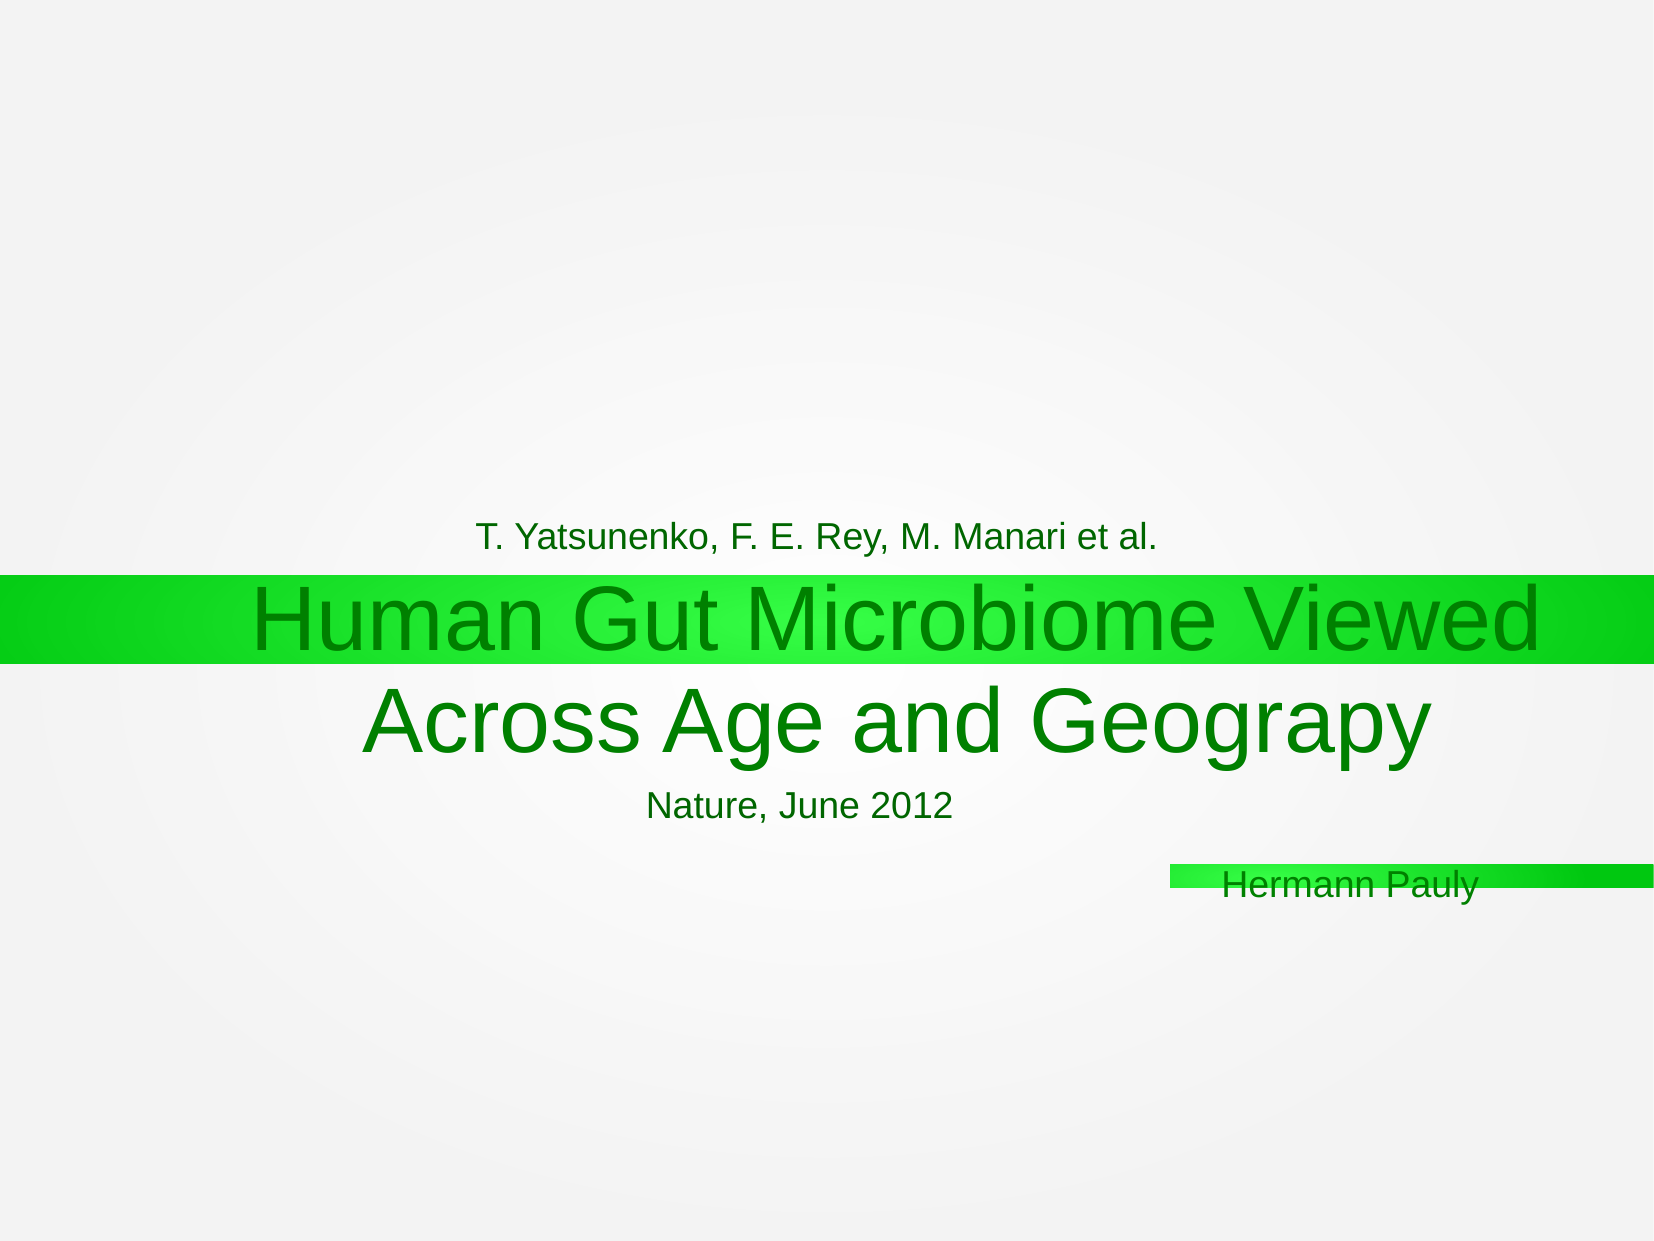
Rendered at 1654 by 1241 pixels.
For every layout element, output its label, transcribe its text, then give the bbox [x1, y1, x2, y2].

title Human Gut Microbiome Viewed Across Age and Geograpy [248, 556, 1548, 784]
text_box Hermann Pauly [1206, 856, 1495, 965]
text_box T. Yatsunenko, F. E. Rey, M. Manari et al. [460, 507, 1189, 570]
text_box Nature, June 2012 [631, 777, 969, 839]
